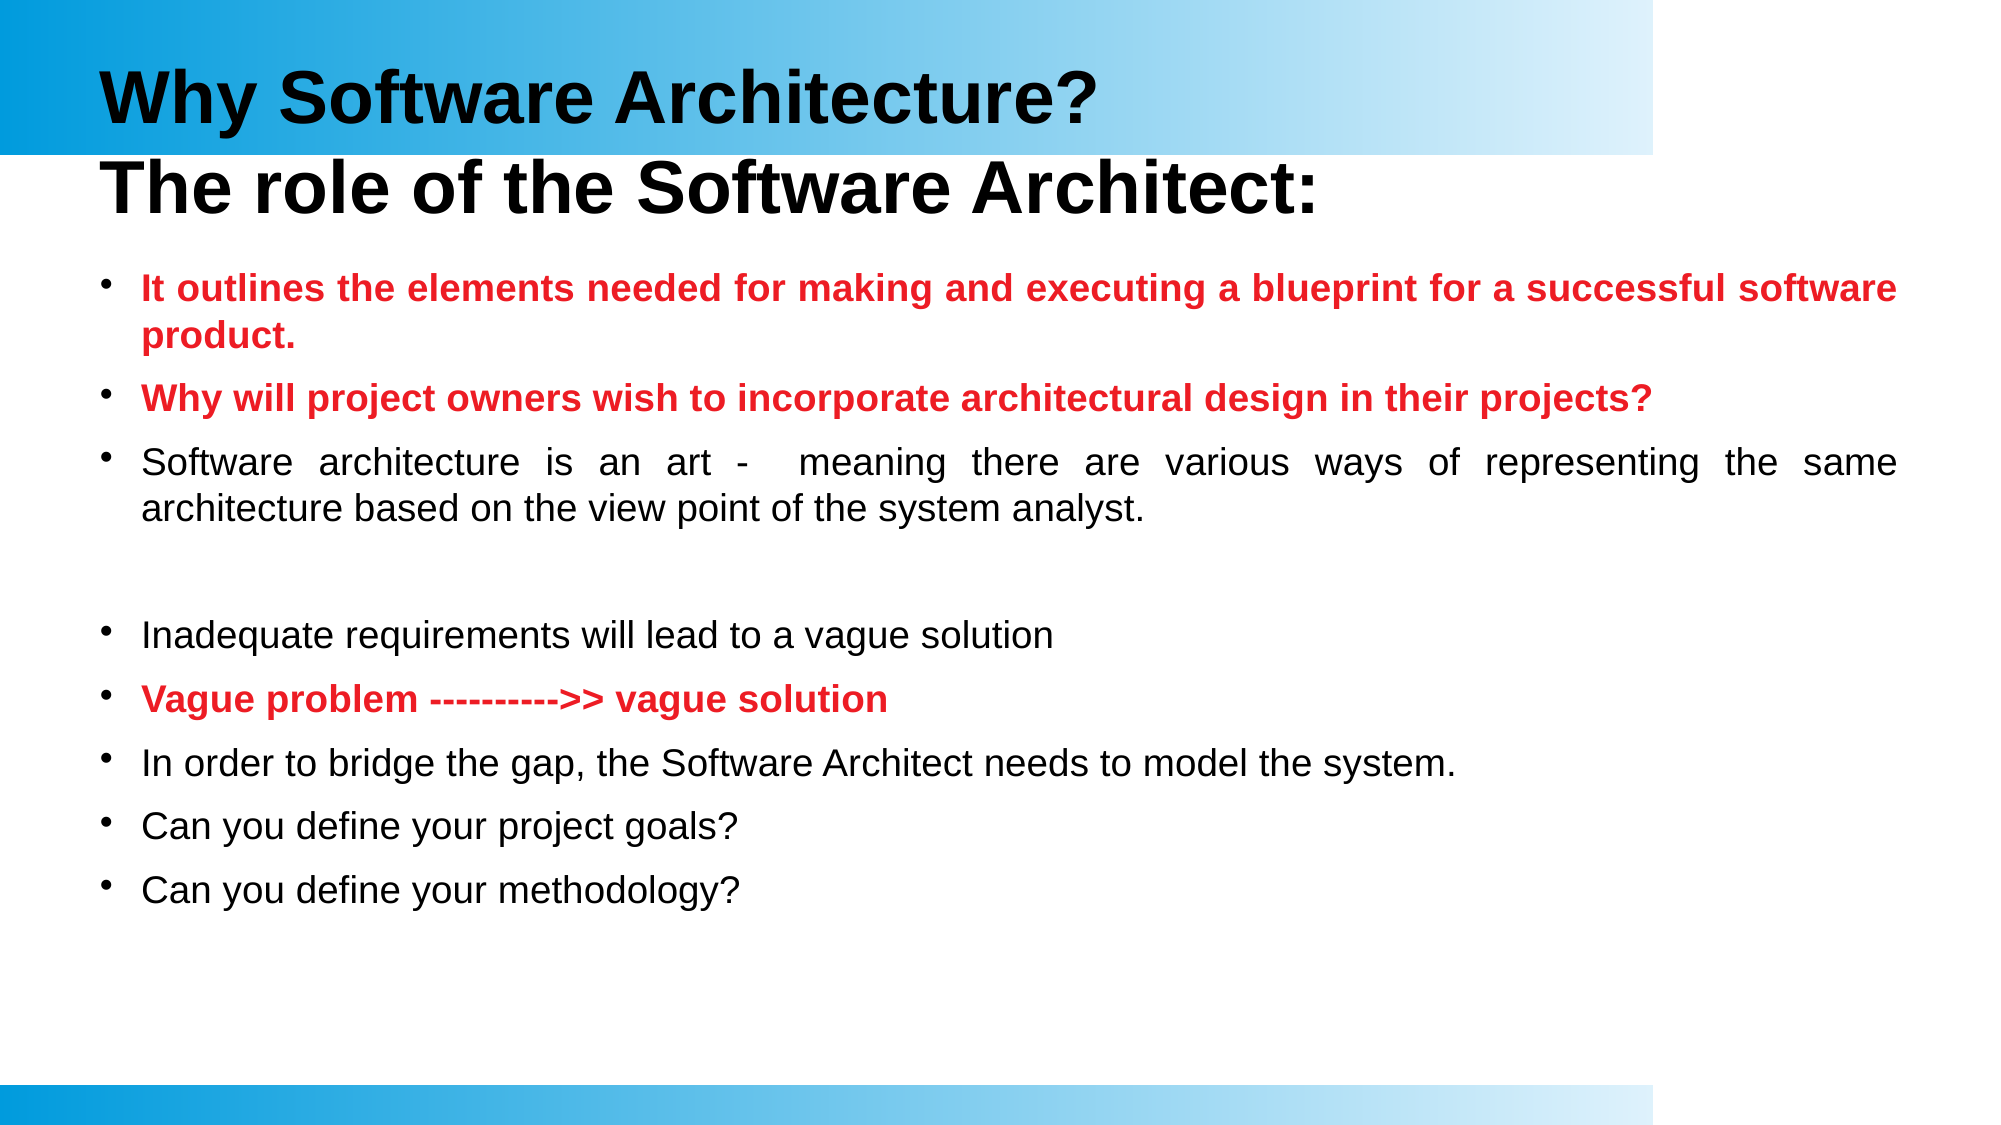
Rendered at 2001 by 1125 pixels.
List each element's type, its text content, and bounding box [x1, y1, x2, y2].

list It outlines the elements needed for making and executing a blueprint for a successful software product. Why will project owners wish to incorporate architectural design in their projects? Software architecture is an art - meaning there are various ways of representing the same architecture based on the view point of the system analyst. Inadequate requirements will lead to a vague solution Vague problem ---------->> vague solution In order to bridge the gap, the Software Architect needs to model the system. Can you define your project goals? Can you define your methodology? [99, 263, 1900, 916]
title Why Software Architecture? The role of the Software Architect: [99, 36, 1900, 242]
